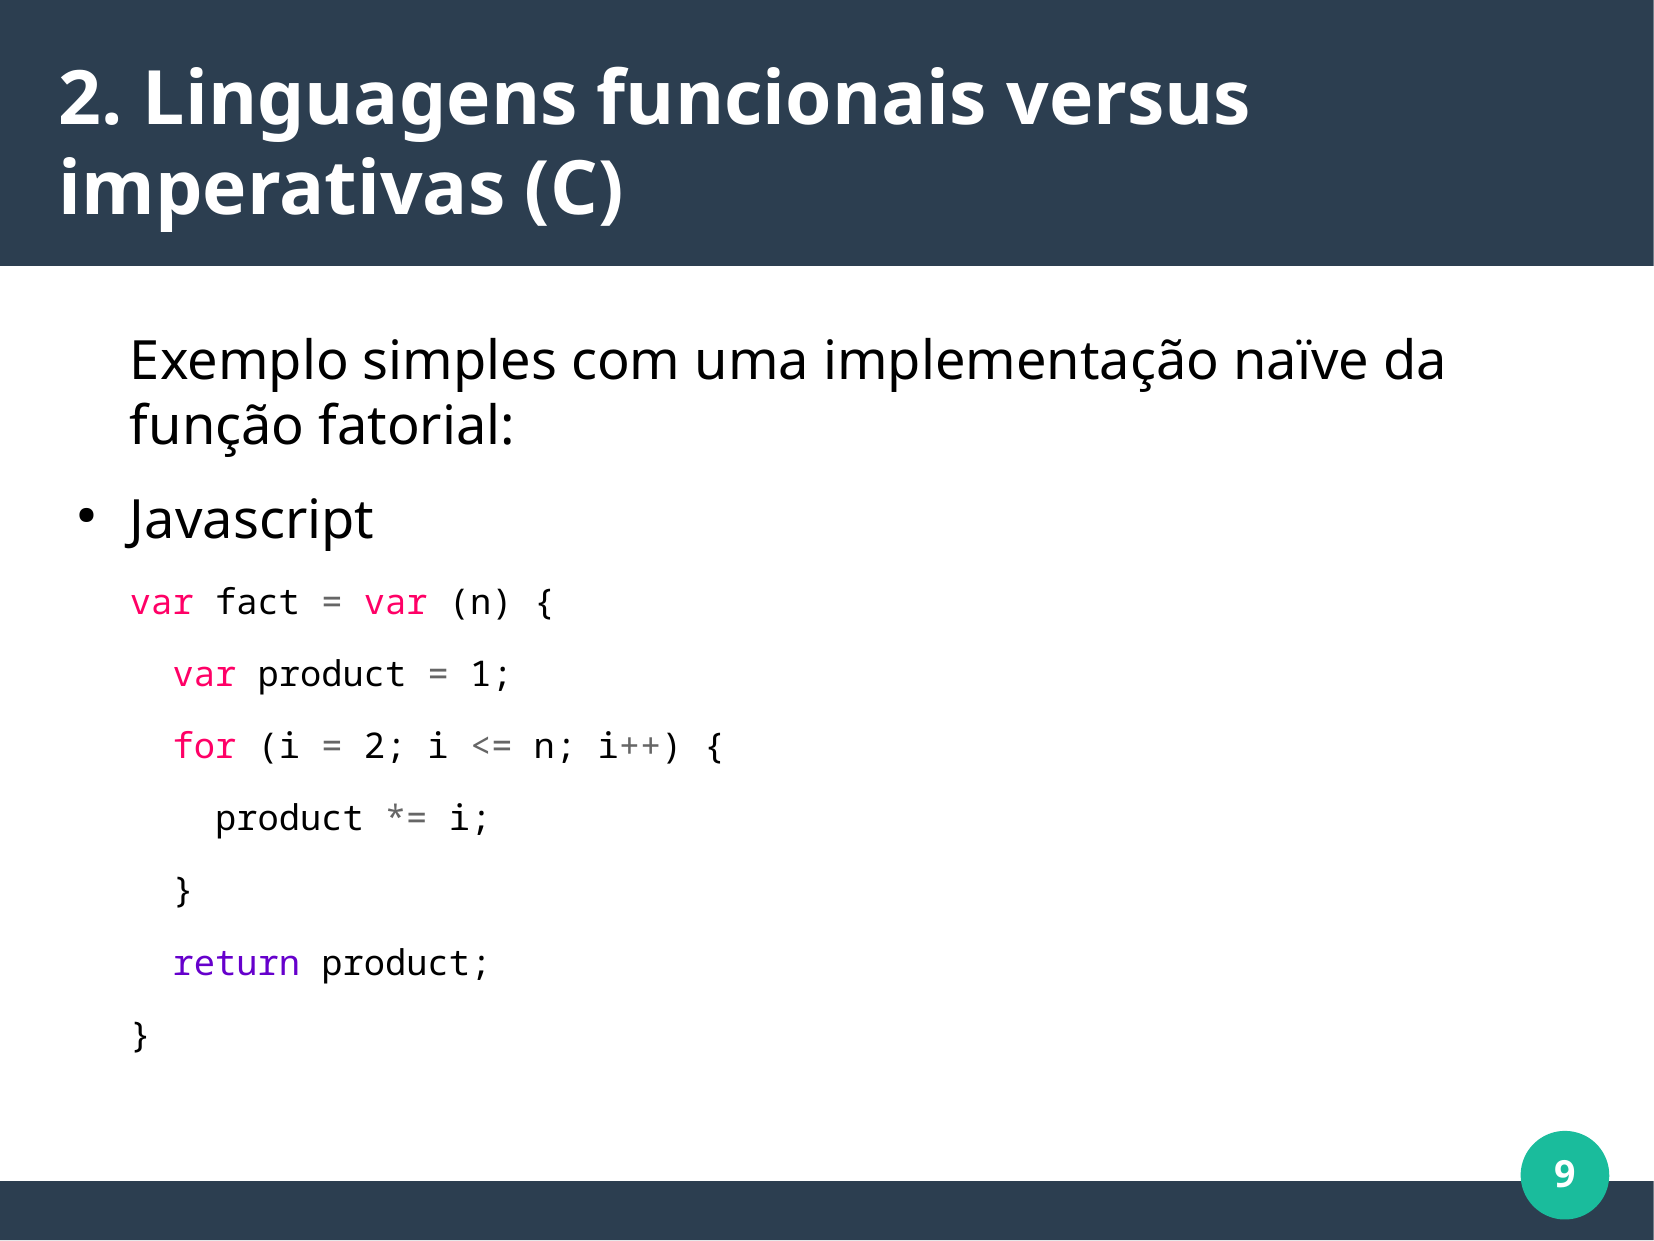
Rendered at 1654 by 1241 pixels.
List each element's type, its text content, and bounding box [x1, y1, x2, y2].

text_box <número> [1505, 1116, 1625, 1235]
title 2. Linguagens funcionais versus imperativas (C) [59, 49, 1595, 207]
list Exemplo simples com uma implementação naïve da função fatorial: Javascript var fact = var (n) { var product = 1; for (i = 2; i <= n; i++) { product *= i; } return product; } [59, 324, 1595, 1152]
